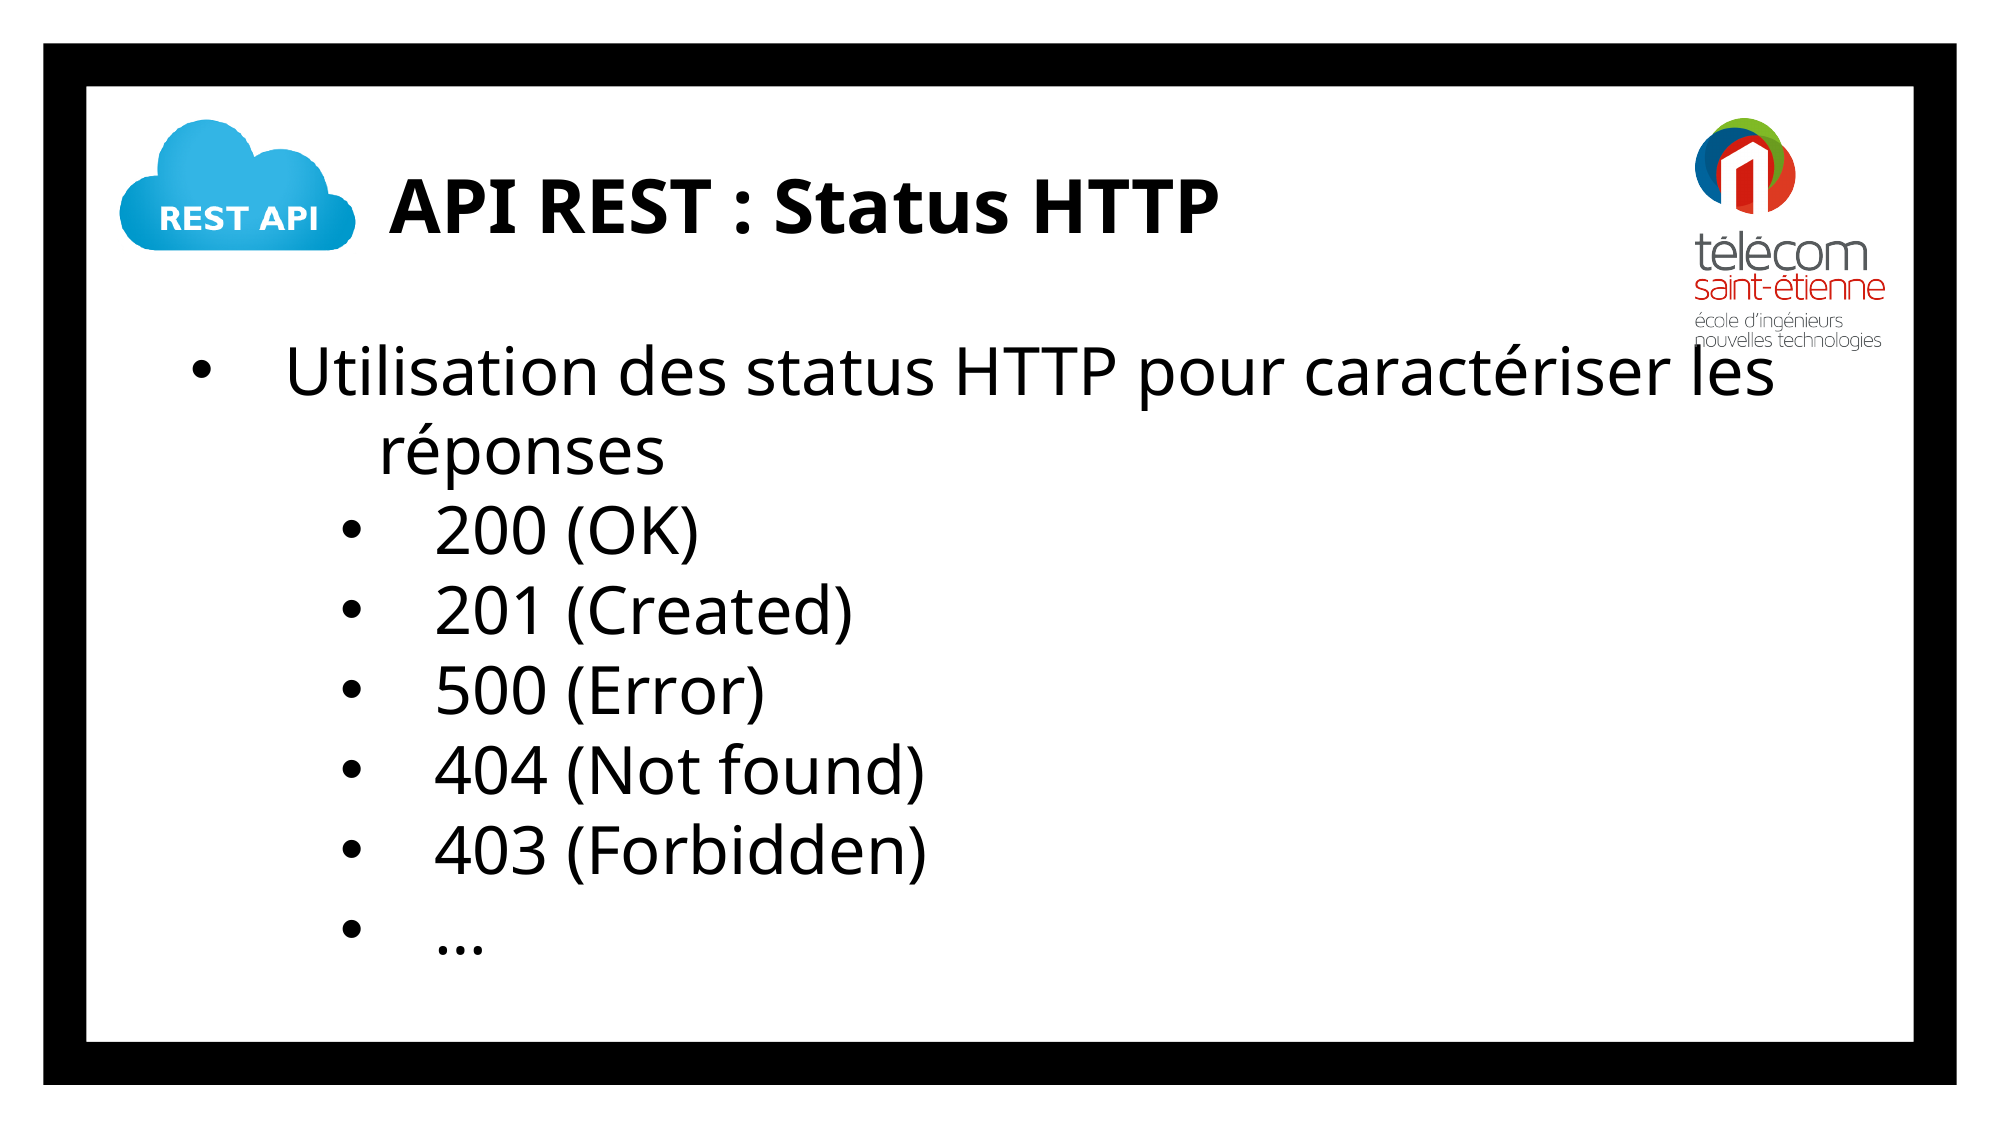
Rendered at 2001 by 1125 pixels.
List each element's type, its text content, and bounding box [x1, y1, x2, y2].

text_box Utilisation des status HTTP pour caractériser les réponses 200 (OK) 201 (Created) 500 (Error) 404 (Not found) 403 (Forbidden) … [175, 320, 1881, 1125]
picture [117, 118, 357, 254]
picture [1695, 118, 1885, 351]
title API REST : Status HTTP [369, 138, 1695, 304]
